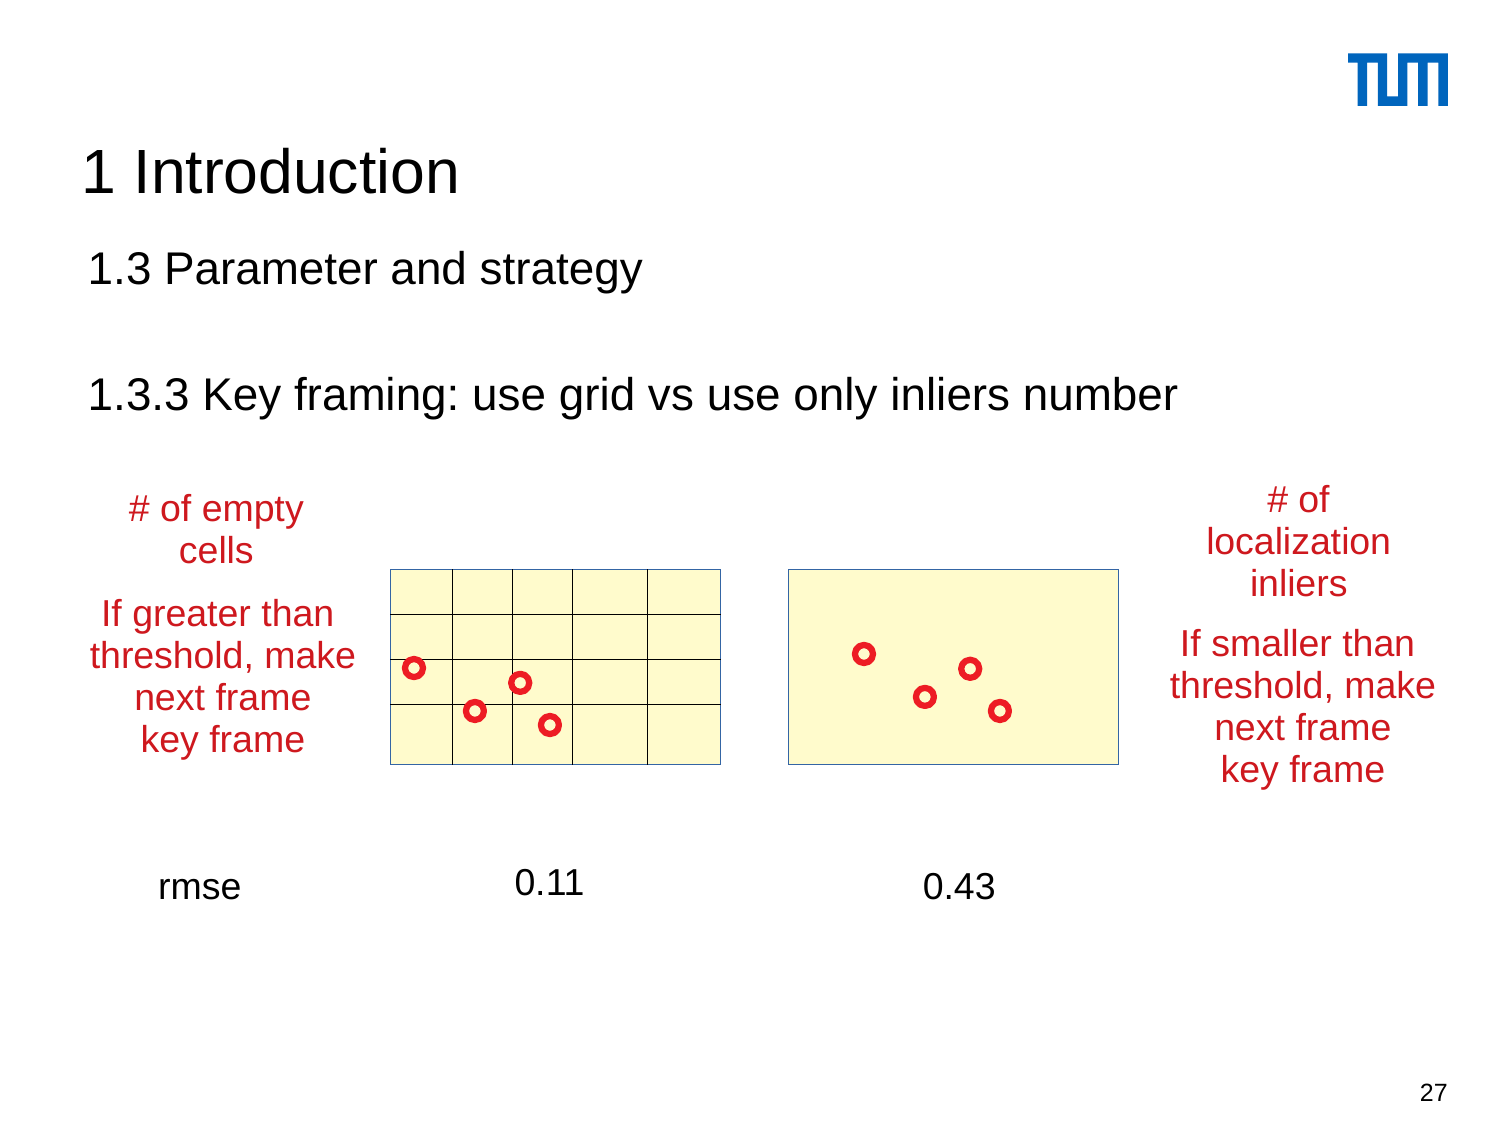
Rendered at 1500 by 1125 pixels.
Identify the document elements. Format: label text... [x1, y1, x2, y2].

text_box [470, 706, 480, 716]
text_box # of localization inliers [1170, 471, 1428, 612]
text_box [648, 660, 721, 704]
text_box [453, 615, 512, 659]
text_box [513, 615, 572, 659]
text_box [788, 569, 1119, 765]
text_box [390, 615, 452, 659]
text_box [573, 705, 647, 765]
text_box [648, 705, 721, 765]
text_box [390, 660, 452, 704]
title 1 Introduction [81, 139, 1110, 207]
text_box [409, 663, 419, 673]
text_box rmse [72, 857, 328, 915]
text_box # of empty cells [87, 479, 346, 579]
list 1.3 Parameter and strategy 1.3.3 Key framing: use grid vs use only inliers number [87, 231, 1416, 963]
text_box [390, 569, 452, 614]
text_box [513, 569, 572, 614]
slide_number <number> [1111, 1061, 1448, 1122]
text_box [573, 615, 647, 659]
text_box [573, 569, 647, 614]
text_box [453, 569, 512, 614]
text_box [648, 615, 721, 659]
text_box If smaller than threshold, make next frame key frame [1155, 615, 1451, 798]
text_box [453, 660, 512, 704]
text_box 0.11 [467, 854, 633, 912]
text_box [648, 569, 721, 614]
text_box [573, 660, 647, 704]
text_box [513, 660, 572, 704]
text_box [513, 705, 572, 765]
text_box [515, 678, 525, 688]
text_box If greater than threshold, make next frame key frame [75, 585, 371, 768]
text_box [453, 705, 512, 765]
text_box [390, 705, 452, 765]
text_box 0.43 [876, 857, 1042, 915]
